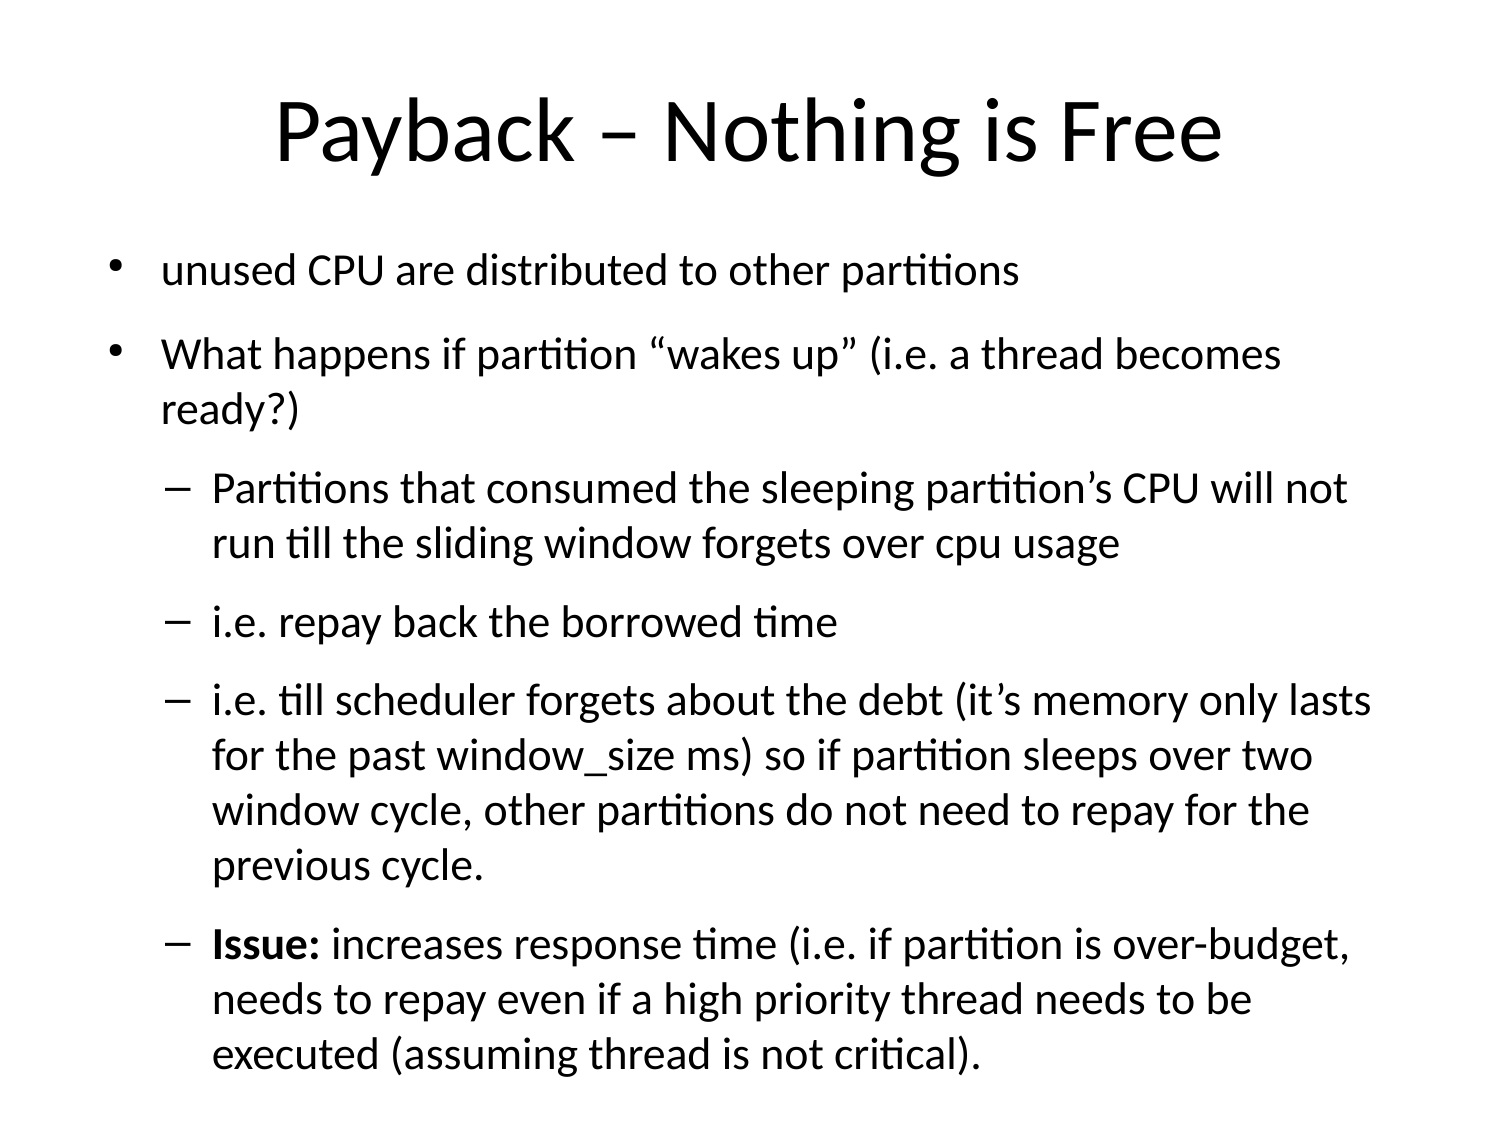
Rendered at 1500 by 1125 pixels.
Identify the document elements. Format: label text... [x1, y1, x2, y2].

title Payback – Nothing is Free [75, 45, 1425, 232]
list unused CPU are distributed to other partitions What happens if partition “wakes up” (i.e. a thread becomes ready?) Partitions that consumed the sleeping partition’s CPU will not run till the sliding window forgets over cpu usage i.e. repay back the borrowed time i.e. till scheduler forgets about the debt (it’s memory only lasts for the past window_size ms) so if partition sleeps over two window cycle, other partitions do not need to repay for the previous cycle. Issue: increases response time (i.e. if partition is over-budget, needs to repay even if a high priority thread needs to be executed (assuming thread is not critical). [75, 232, 1426, 975]
